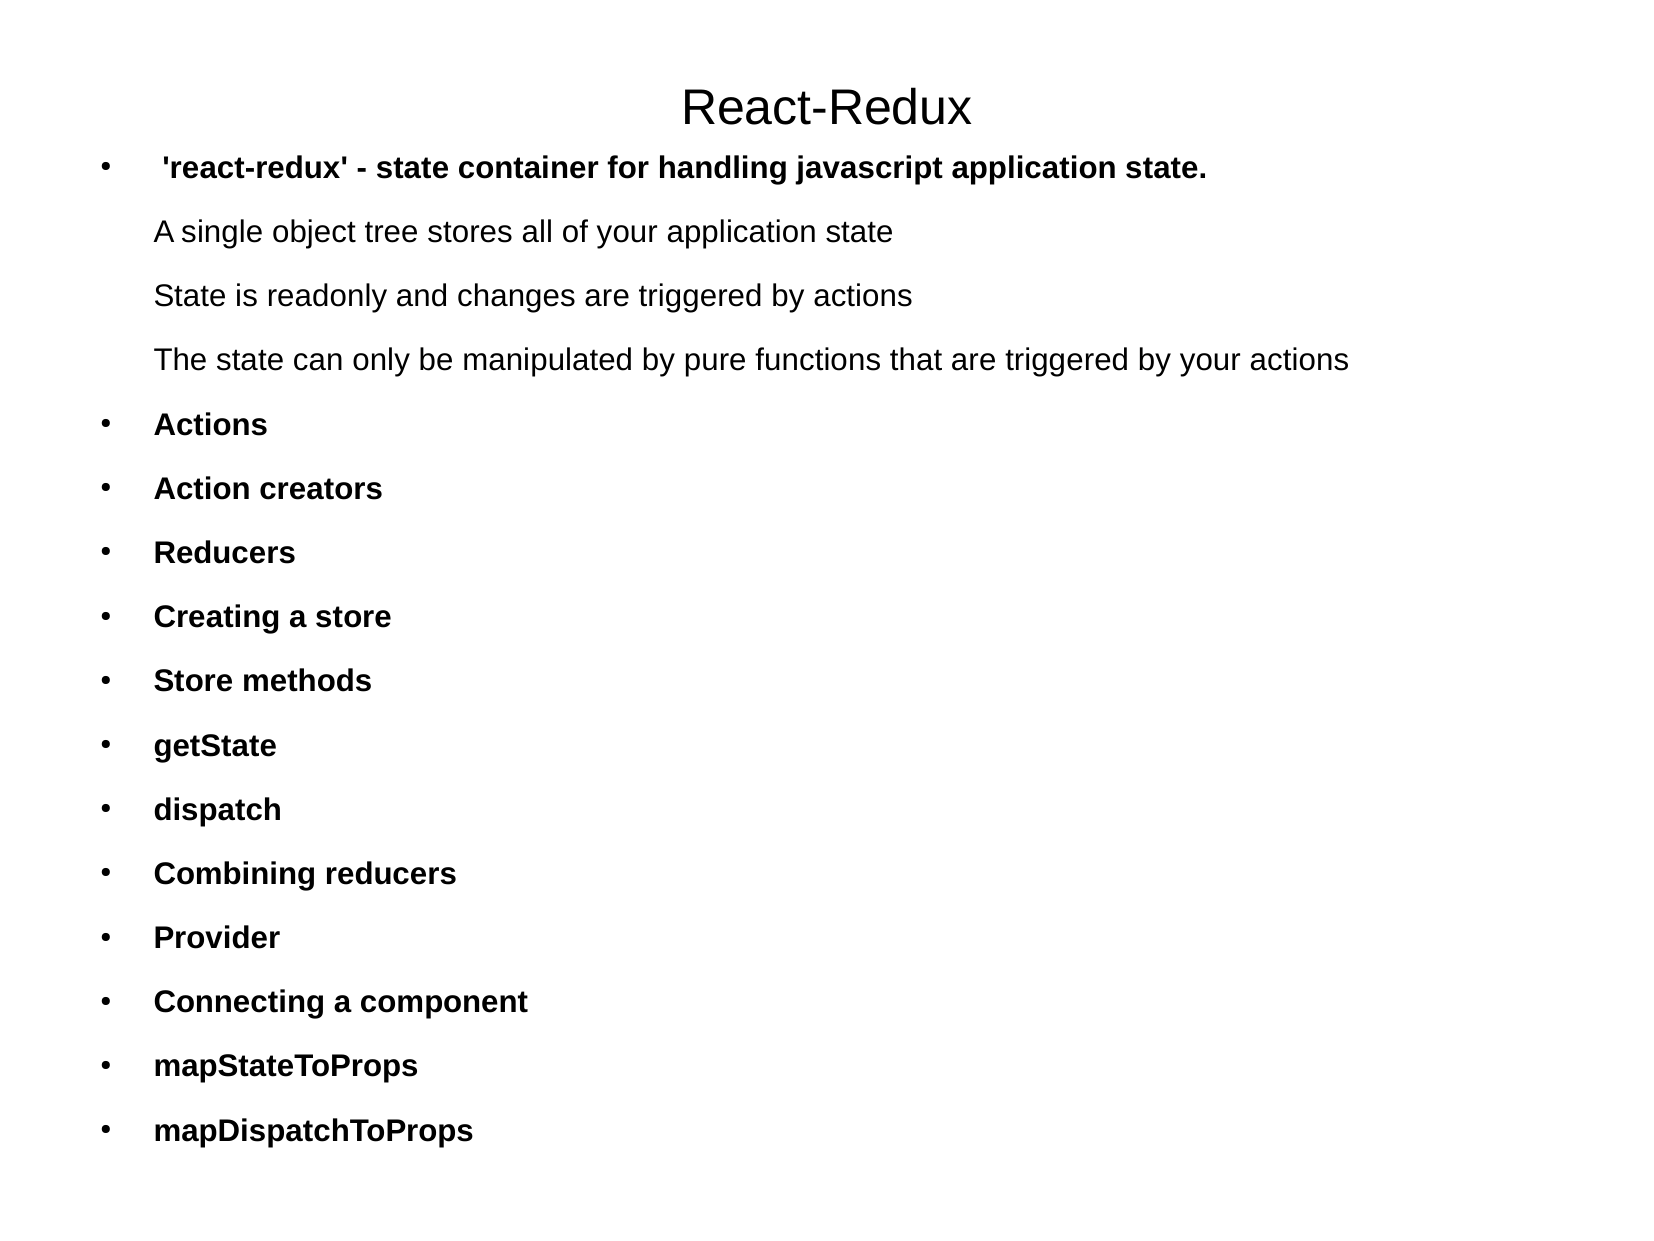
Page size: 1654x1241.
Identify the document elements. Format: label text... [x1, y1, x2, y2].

list 'react-redux' - state container for handling javascript application state. A single object tree stores all of your application state State is readonly and changes are triggered by actions The state can only be manipulated by pure functions that are triggered by your actions Actions Action creators Reducers Creating a store Store methods getState dispatch Combining reducers Provider Connecting a component mapStateToProps mapDispatchToProps [82, 150, 1571, 1186]
title React-Redux [82, 49, 1571, 150]
